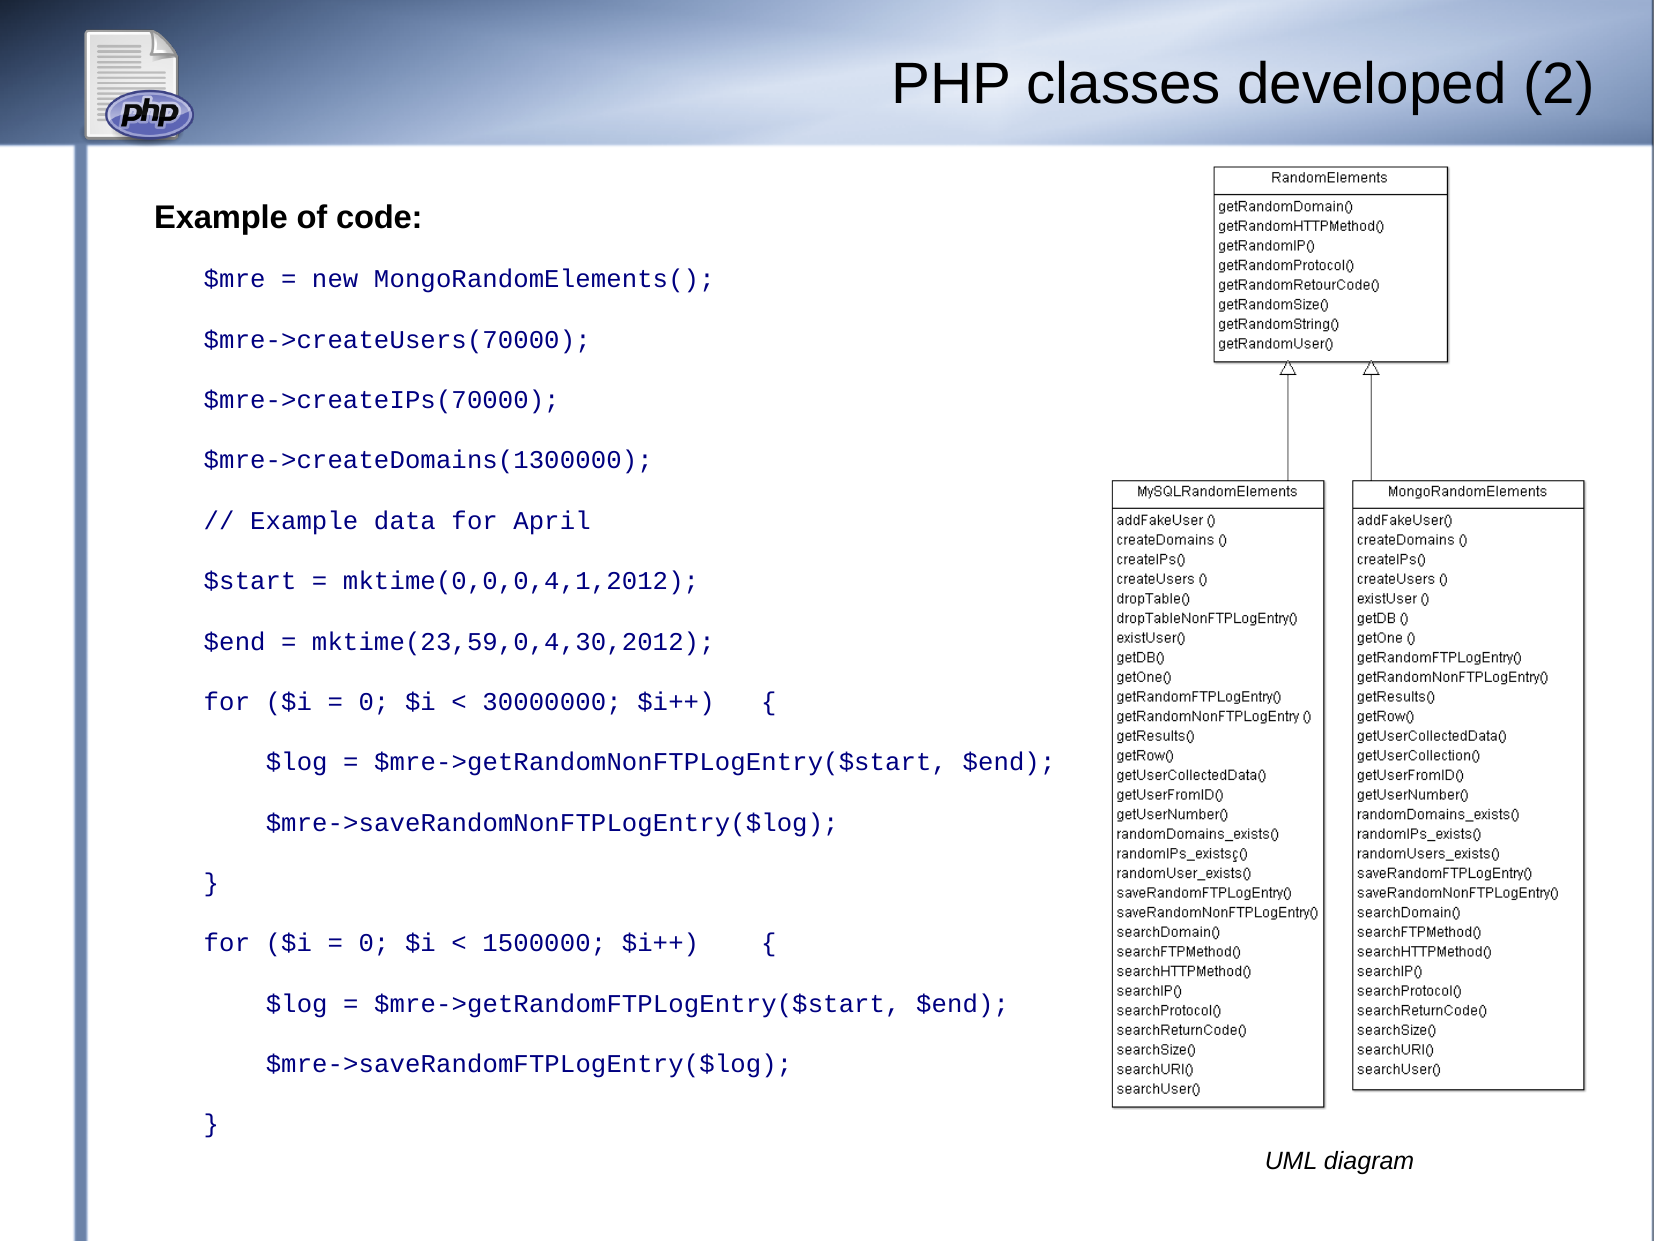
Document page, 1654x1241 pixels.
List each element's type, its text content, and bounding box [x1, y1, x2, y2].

list Example of code: $mre = new MongoRandomElements(); $mre->createUsers(70000); $mre->createIPs(70000); $mre->createDomains(1300000); // Example data for April $start = mktime(0,0,0,4,1,2012); $end = mktime(23,59,0,4,30,2012); for ($i = 0; $i < 30000000; $i++) { $log = $mre->getRandomNonFTPLogEntry($start, $end); $mre->saveRandomNonFTPLogEntry($log); } for ($i = 0; $i < 1500000; $i++) { $log = $mre->getRandomFTPLogEntry($start, $end); $mre->saveRandomFTPLogEntry($log); } [154, 180, 1250, 1146]
picture [0, 0, 1654, 1241]
text_box UML diagram [1250, 1139, 1468, 1184]
title PHP classes developed (2) [194, 49, 1596, 118]
